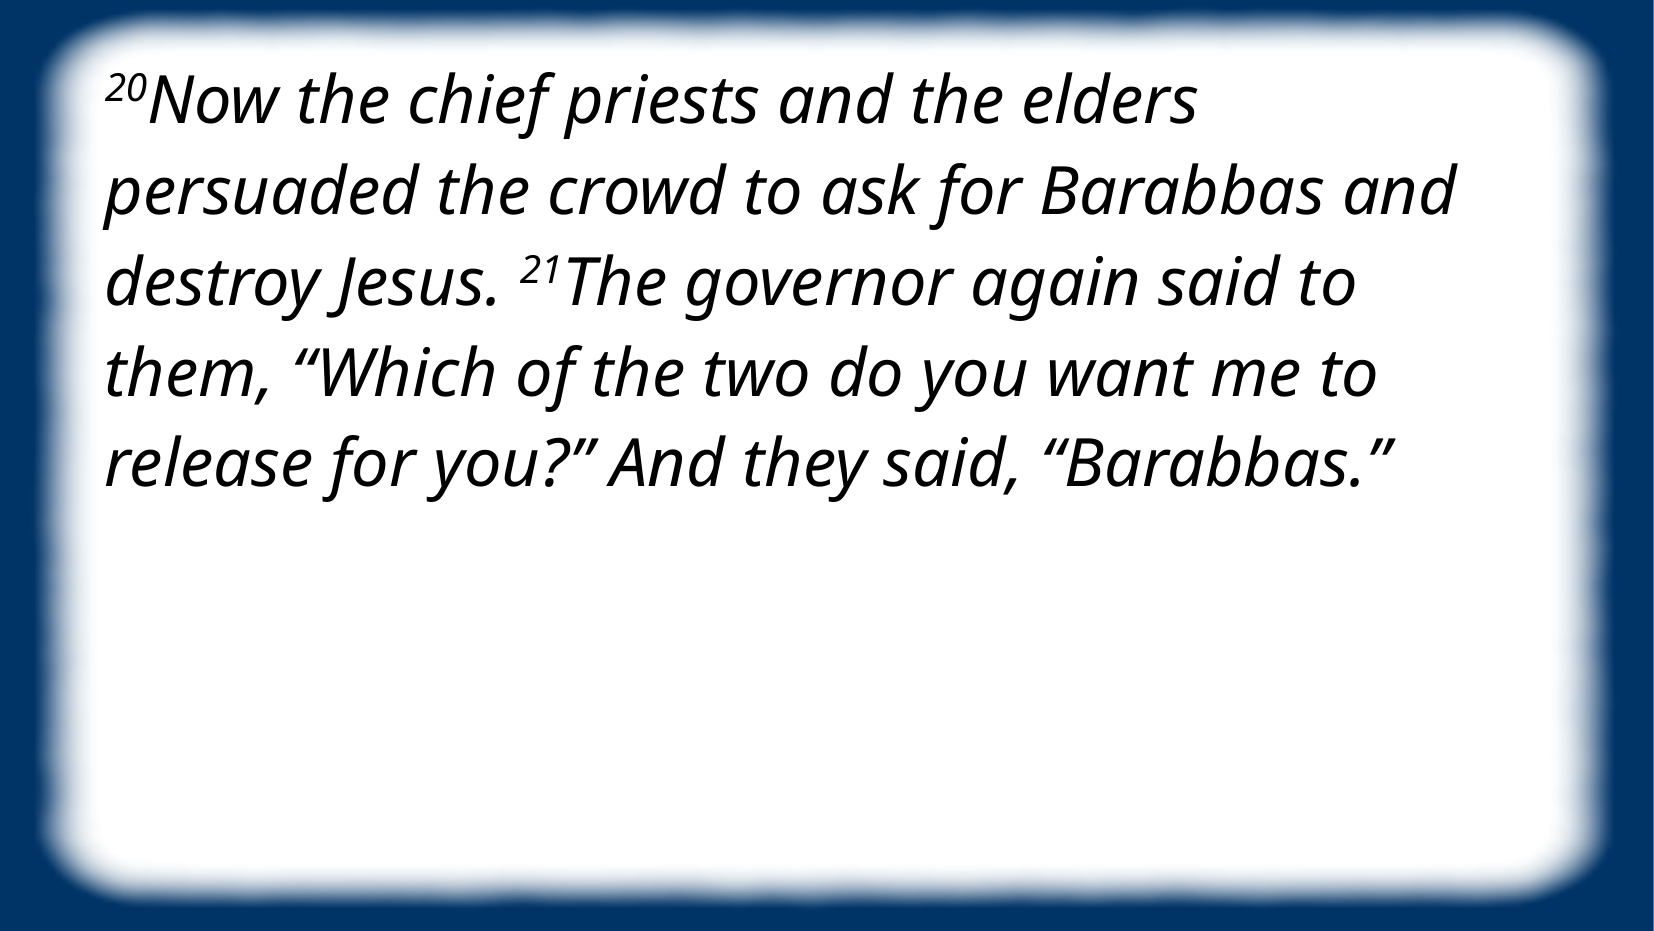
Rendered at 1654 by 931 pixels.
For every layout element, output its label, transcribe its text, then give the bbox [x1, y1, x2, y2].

picture [0, 0, 1654, 931]
text_box 20Now the chief priests and the elders persuaded the crowd to ask for Barabbas and destroy Jesus. 21The governor again said to them, “Which of the two do you want me to release for you?” And they said, “Barabbas.” [90, 45, 1546, 504]
